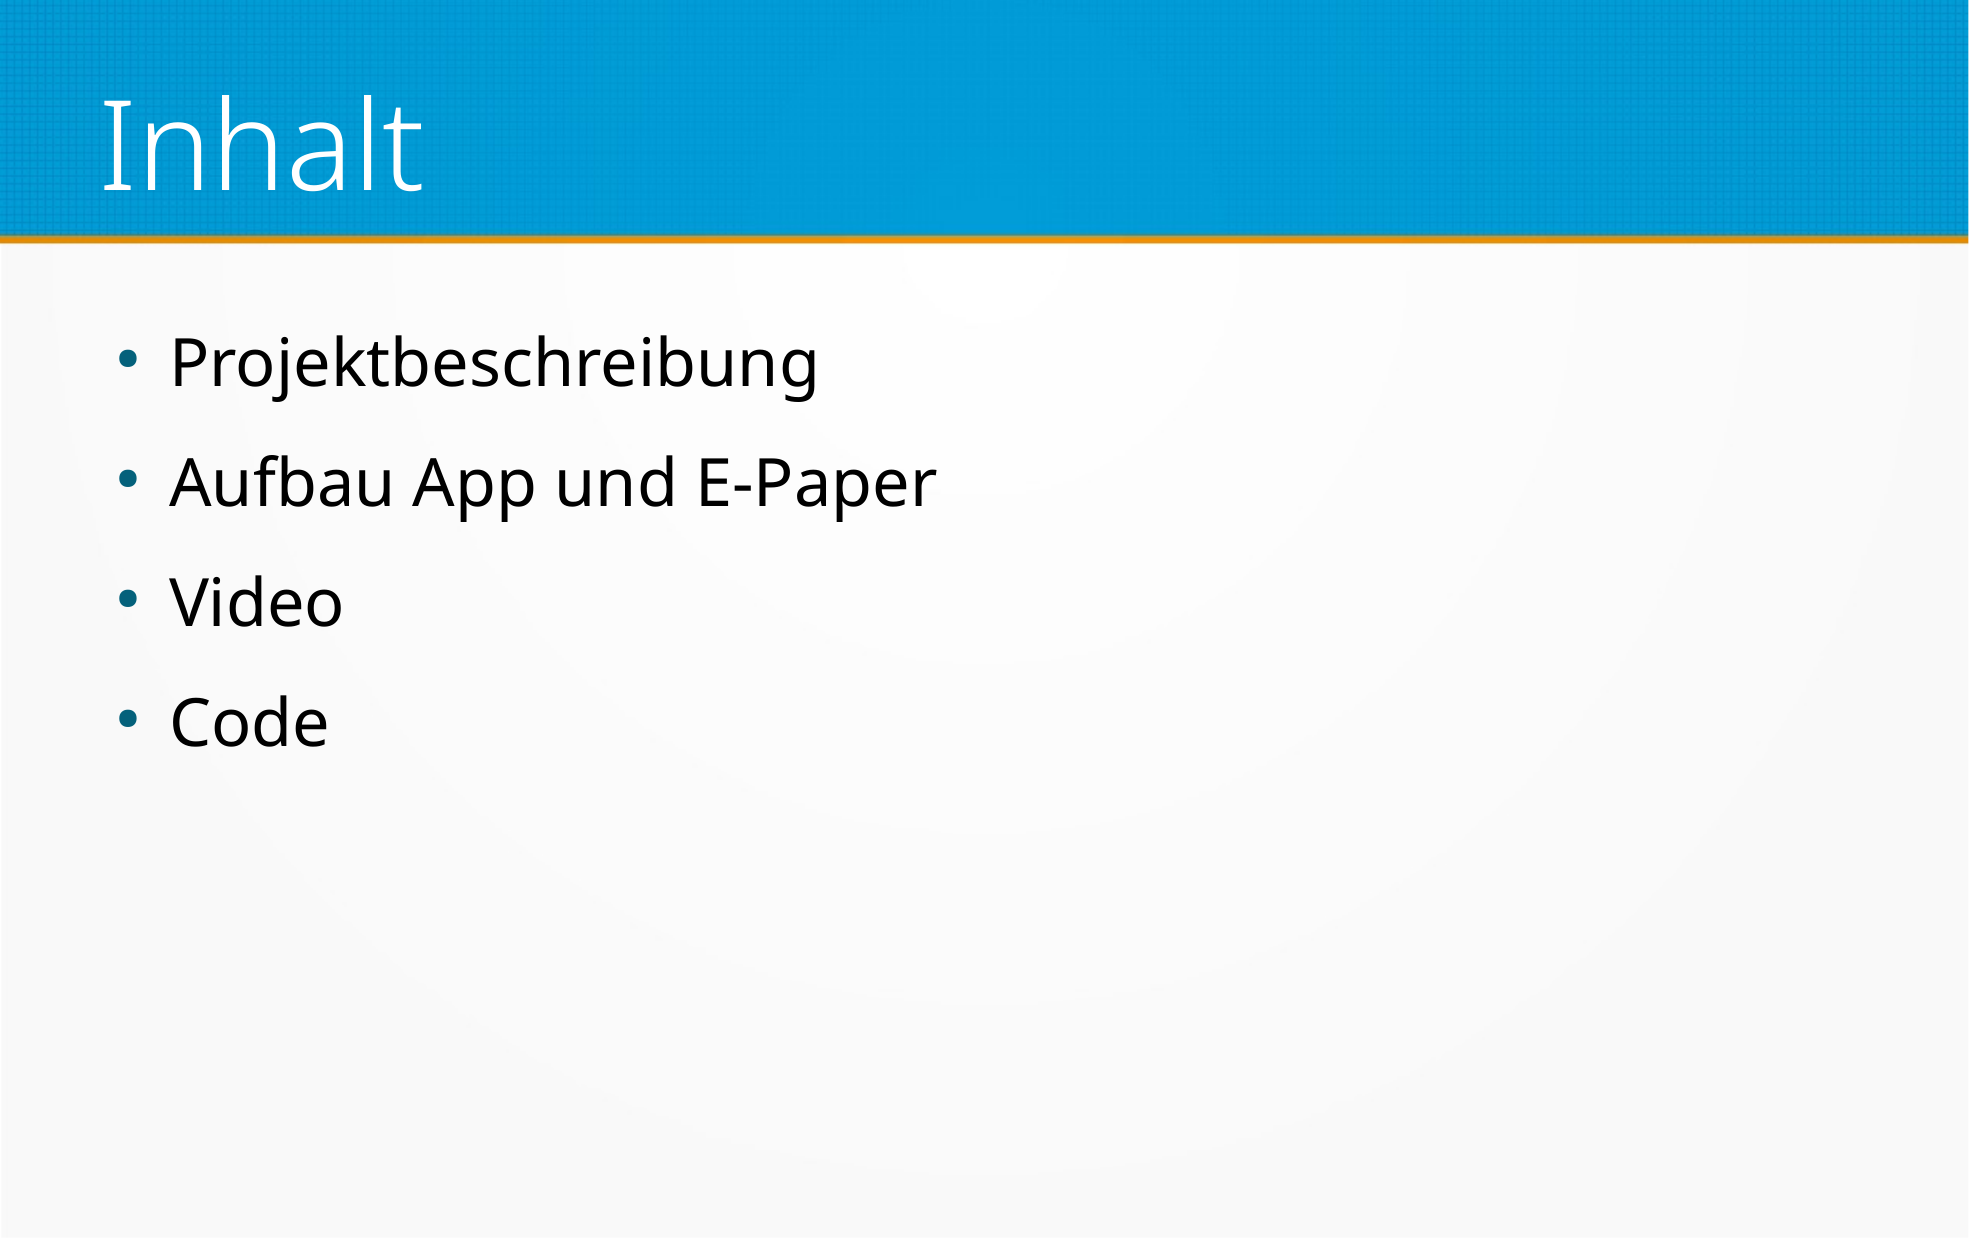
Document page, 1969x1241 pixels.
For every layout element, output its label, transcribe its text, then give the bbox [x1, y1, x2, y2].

list Projektbeschreibung Aufbau App und E-Paper Video Code [98, 315, 1861, 1081]
title Inhalt [98, 19, 1870, 227]
picture [0, 233, 1969, 1241]
